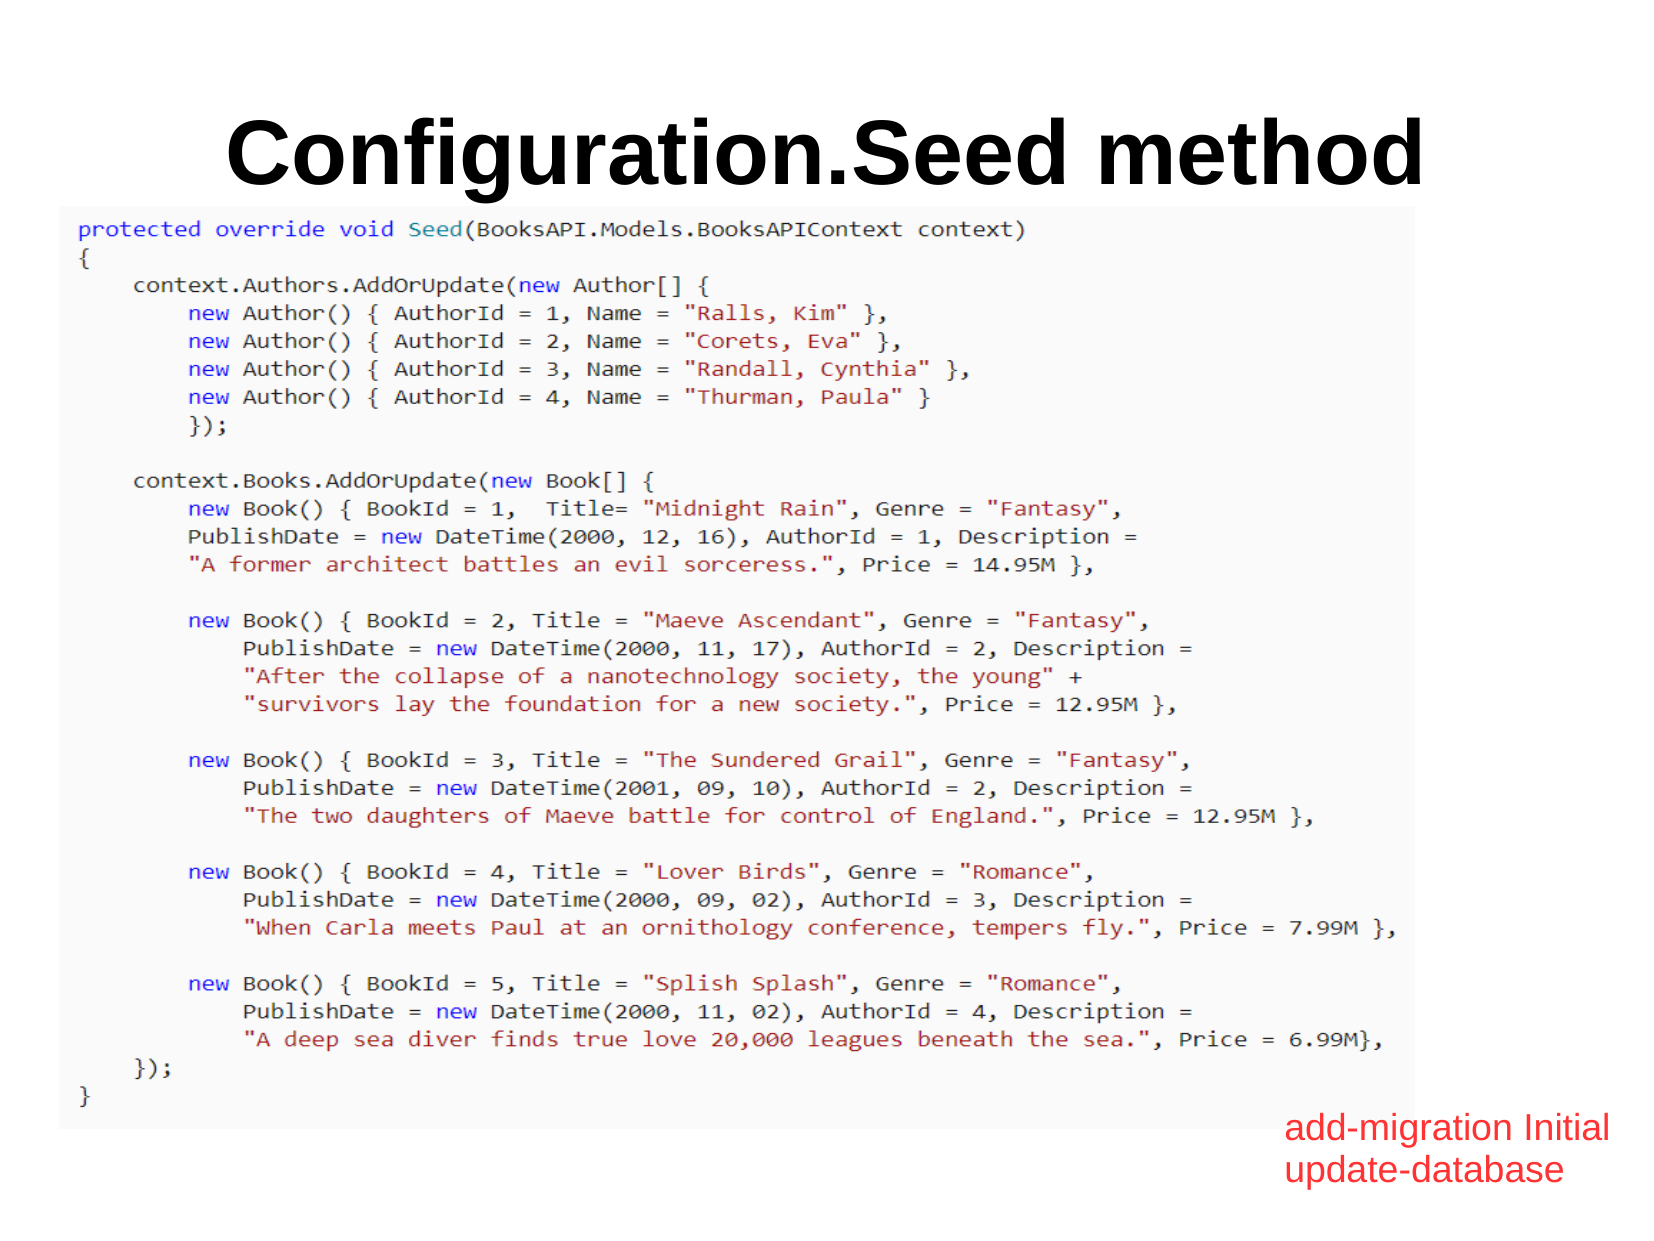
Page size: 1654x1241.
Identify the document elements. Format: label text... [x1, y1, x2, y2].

picture [59, 206, 1415, 1129]
title Configuration.Seed method [82, 49, 1571, 257]
text_box add-migration Initial update-database [1269, 1099, 1626, 1241]
